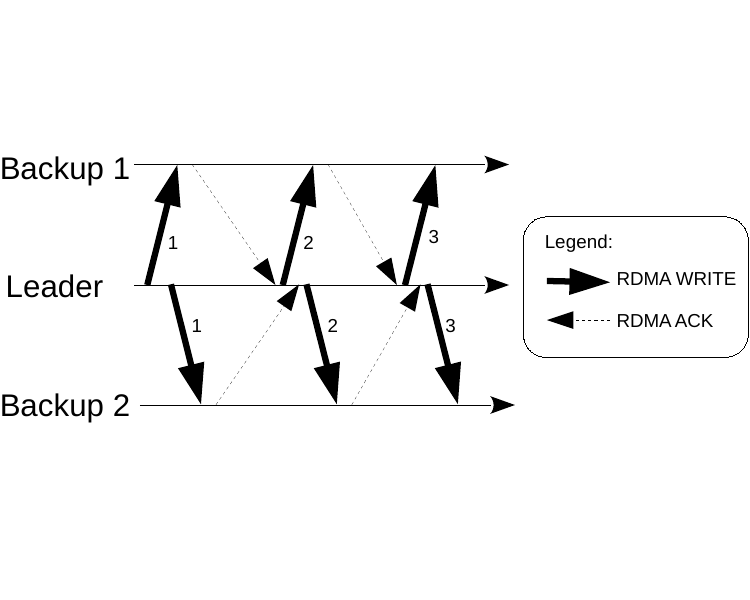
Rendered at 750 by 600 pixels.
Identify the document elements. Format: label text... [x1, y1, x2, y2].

text_box 3 [413, 219, 474, 256]
text_box Backup 2 [0, 380, 148, 431]
text_box RDMA ACK [601, 302, 750, 339]
text_box 3 [430, 307, 491, 344]
text_box 1 [176, 307, 237, 344]
text_box RDMA WRITE [601, 261, 750, 298]
text_box Legend: [523, 216, 749, 358]
text_box Backup 1 [0, 144, 148, 195]
text_box 2 [288, 225, 349, 261]
text_box 2 [312, 307, 373, 344]
text_box 1 [153, 225, 214, 261]
text_box Leader [0, 262, 121, 313]
